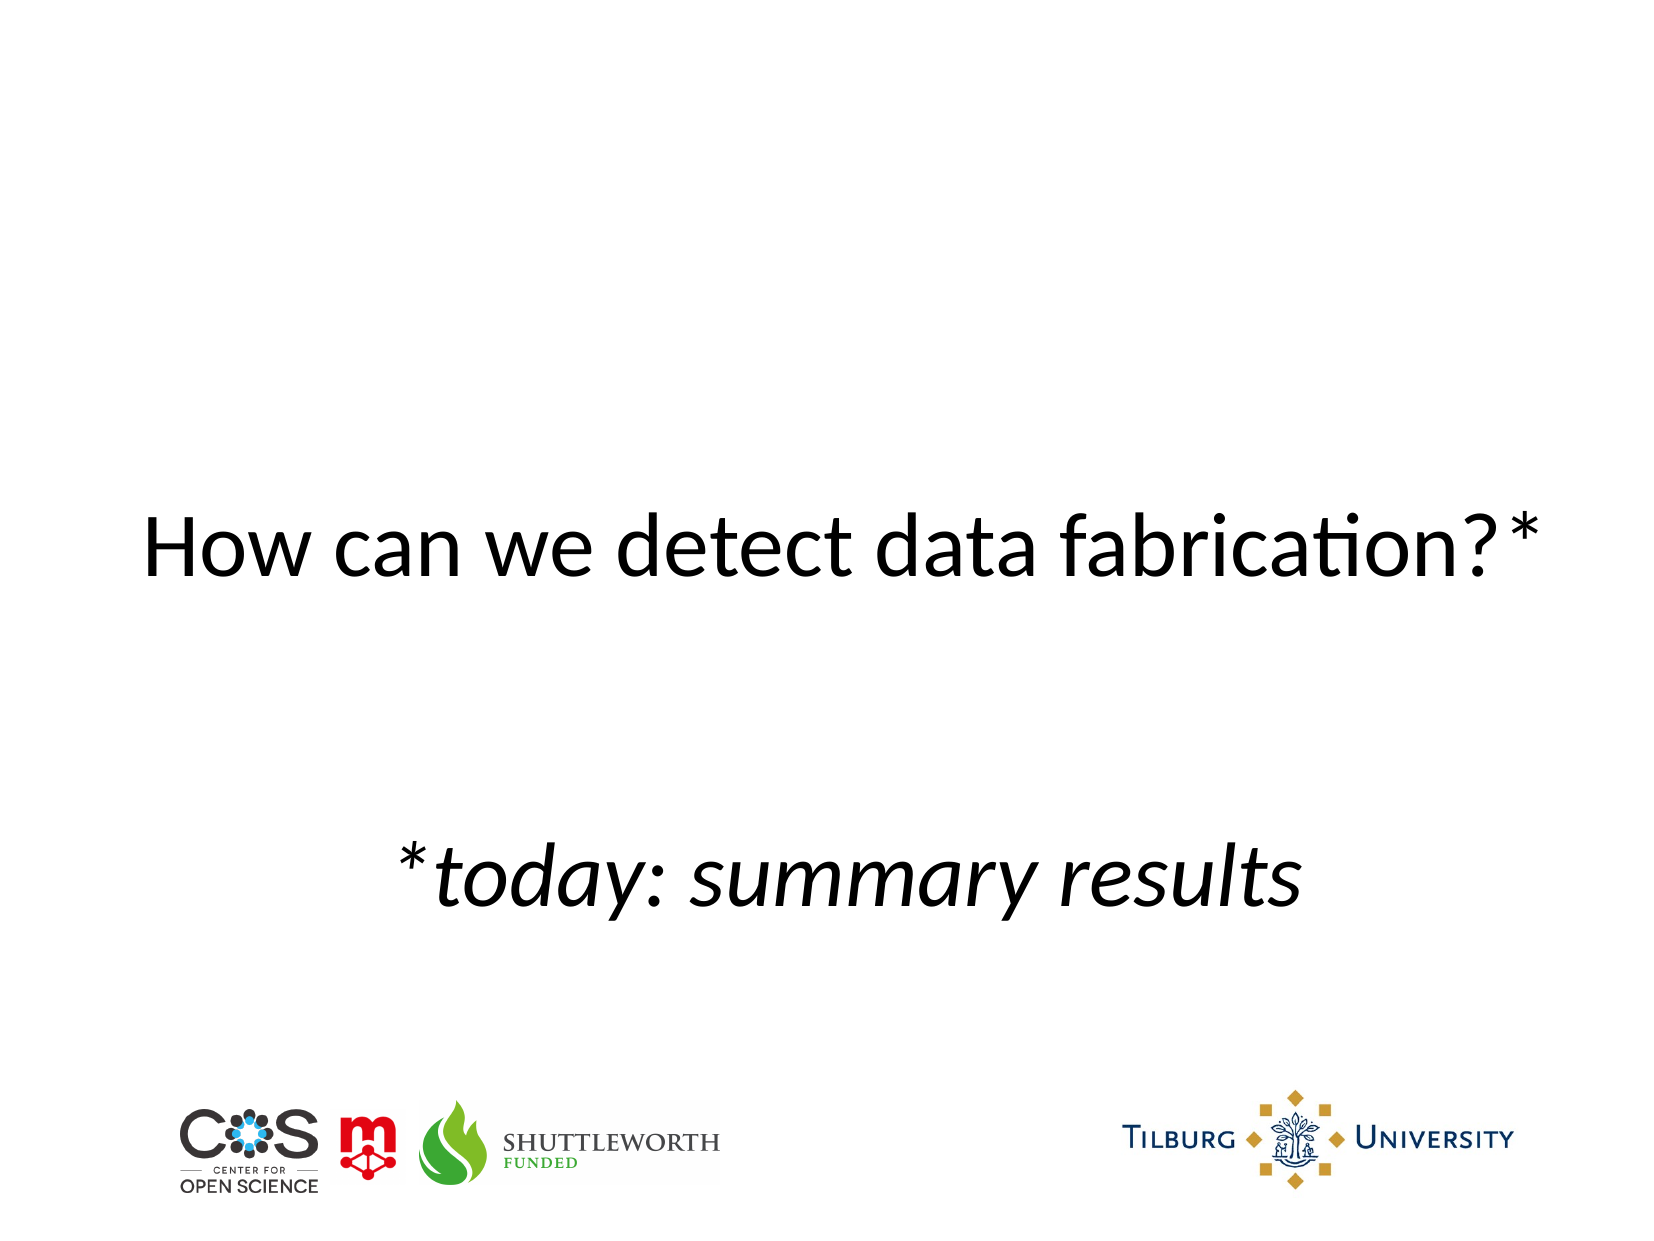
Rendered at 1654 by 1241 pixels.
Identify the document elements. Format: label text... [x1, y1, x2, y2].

picture [1110, 1079, 1526, 1199]
picture [419, 1100, 720, 1185]
picture [180, 1109, 318, 1193]
title *today: summary results [101, 780, 1591, 988]
picture [330, 1109, 406, 1186]
title How can we detect data fabrication?* [101, 450, 1591, 658]
